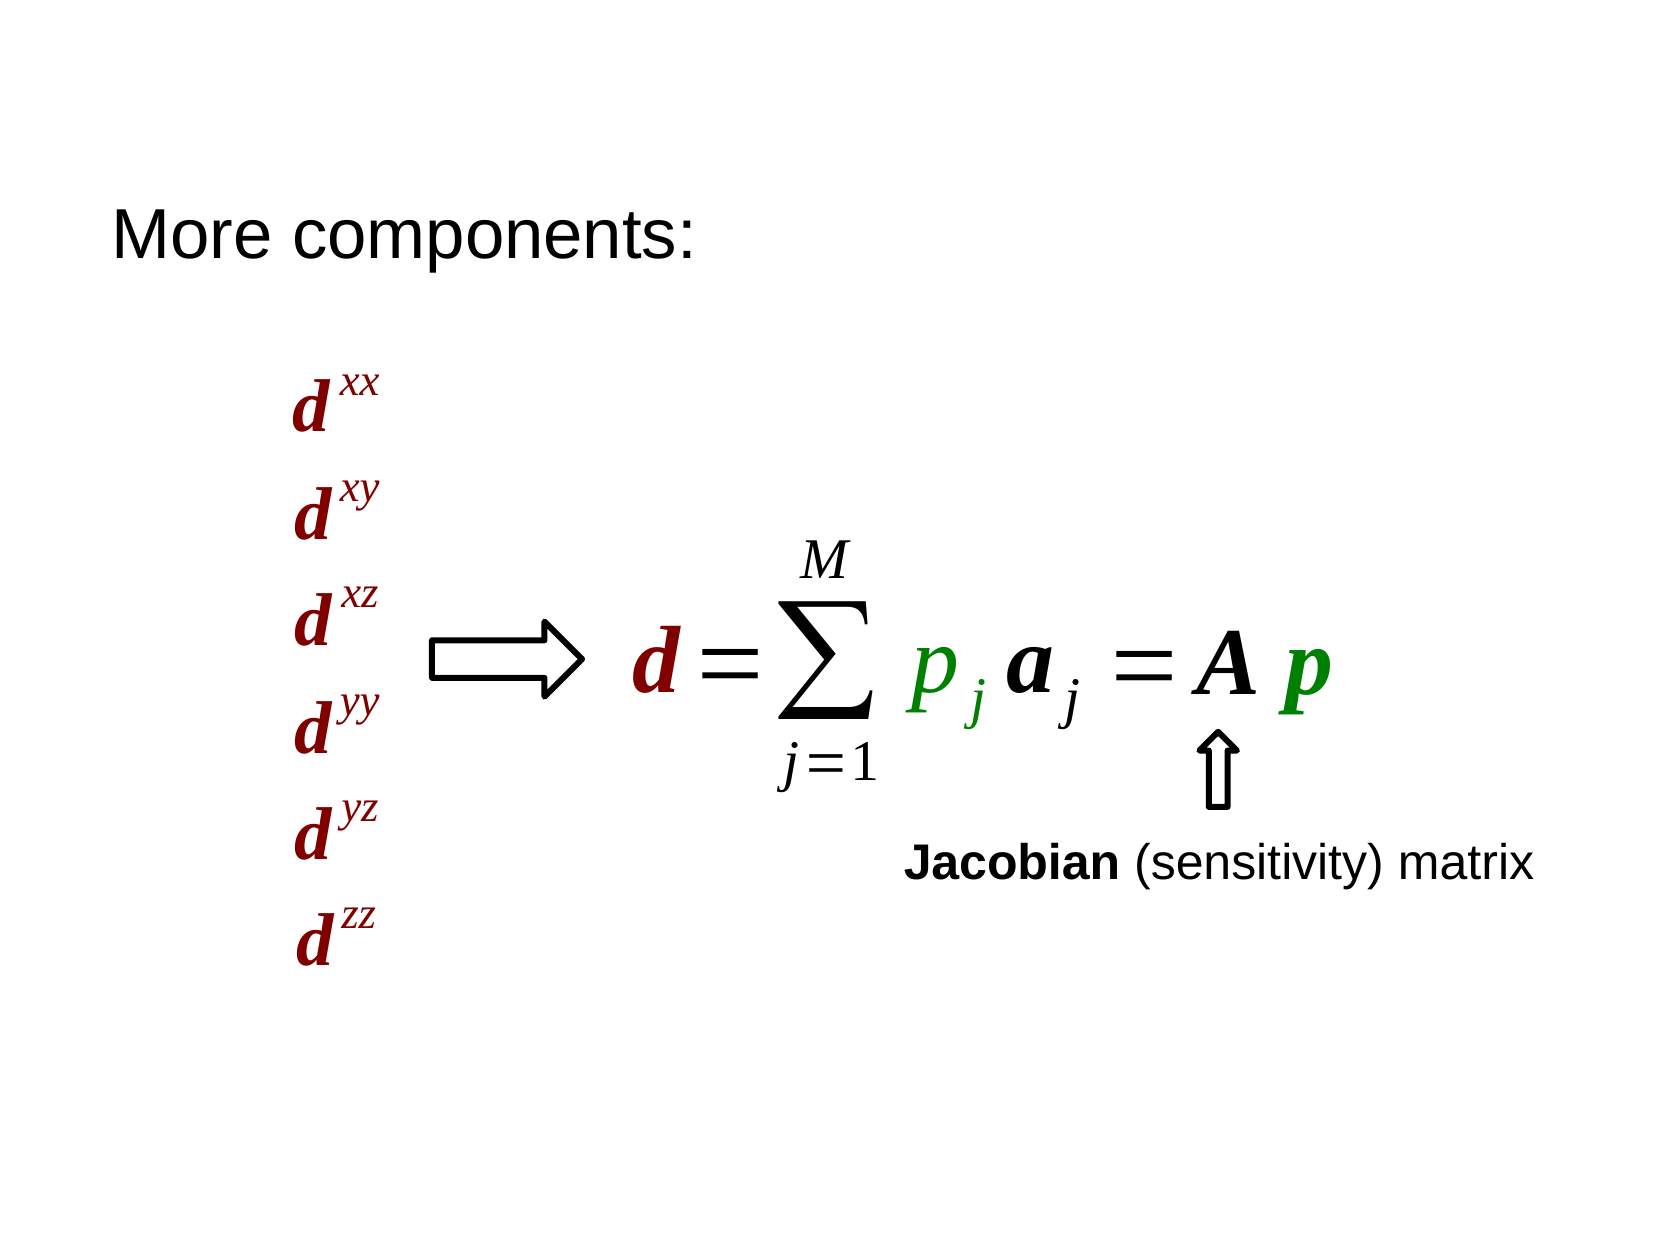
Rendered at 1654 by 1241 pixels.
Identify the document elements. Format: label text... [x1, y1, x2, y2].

chart [281, 353, 386, 991]
text_box Jacobian (sensitivity) matrix [888, 826, 1550, 907]
chart [619, 525, 1340, 796]
text_box [431, 621, 583, 697]
text_box More components: [96, 187, 712, 291]
